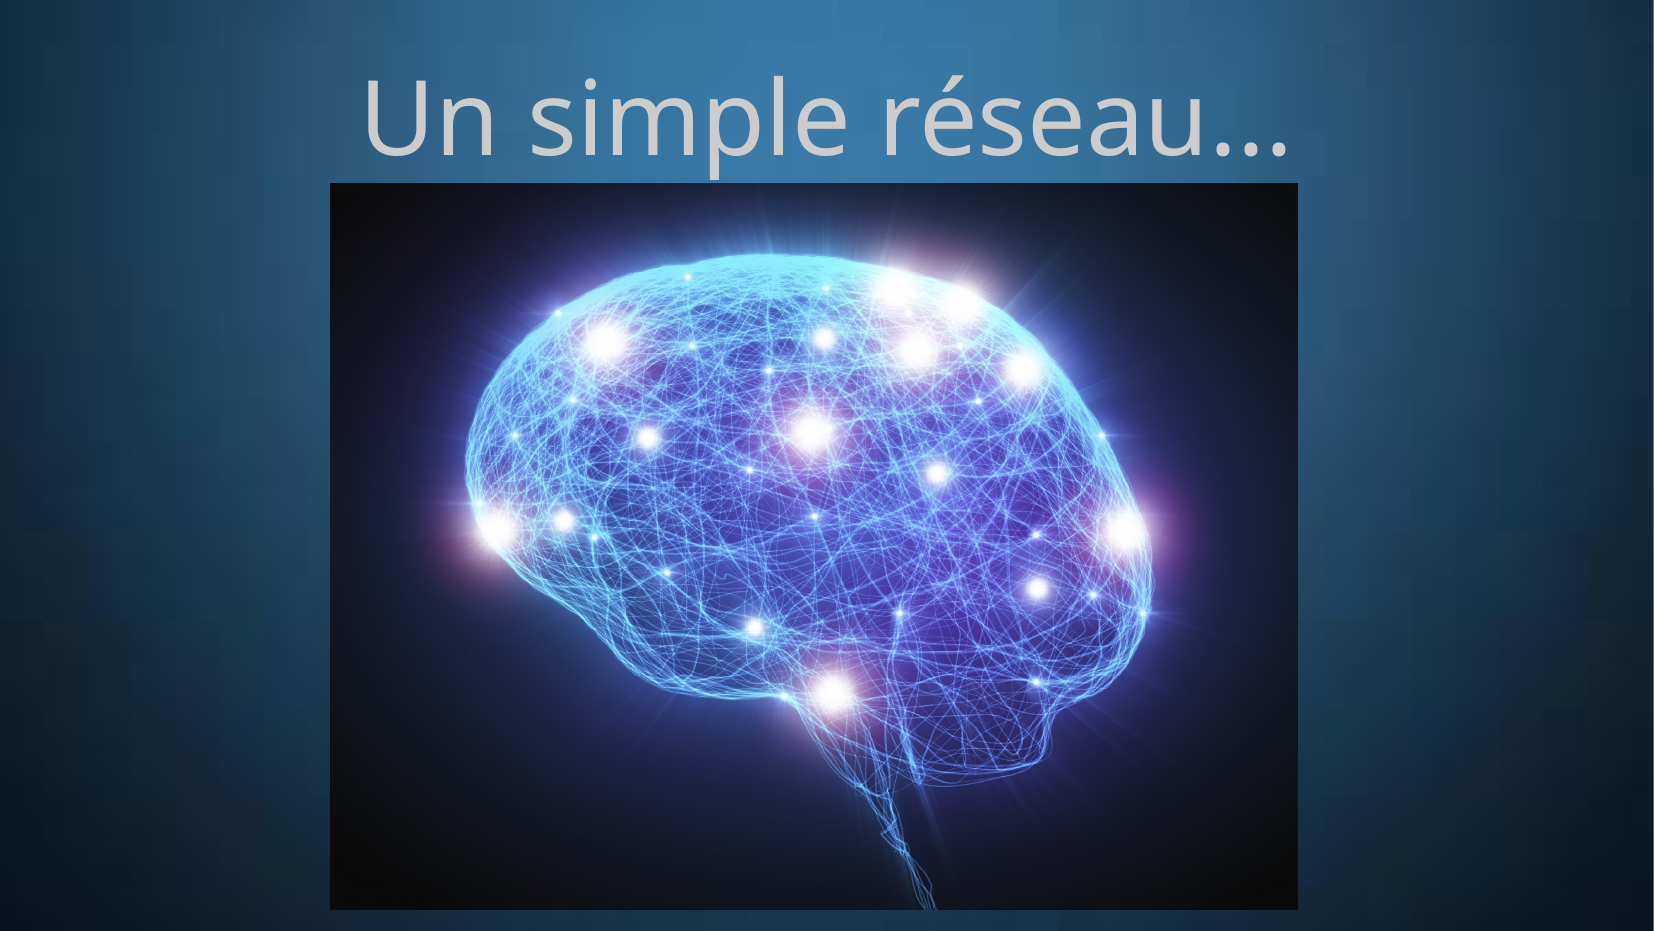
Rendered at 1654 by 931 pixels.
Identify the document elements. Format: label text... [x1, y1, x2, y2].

picture [0, 0, 1654, 931]
title Un simple réseau... [82, 37, 1571, 193]
